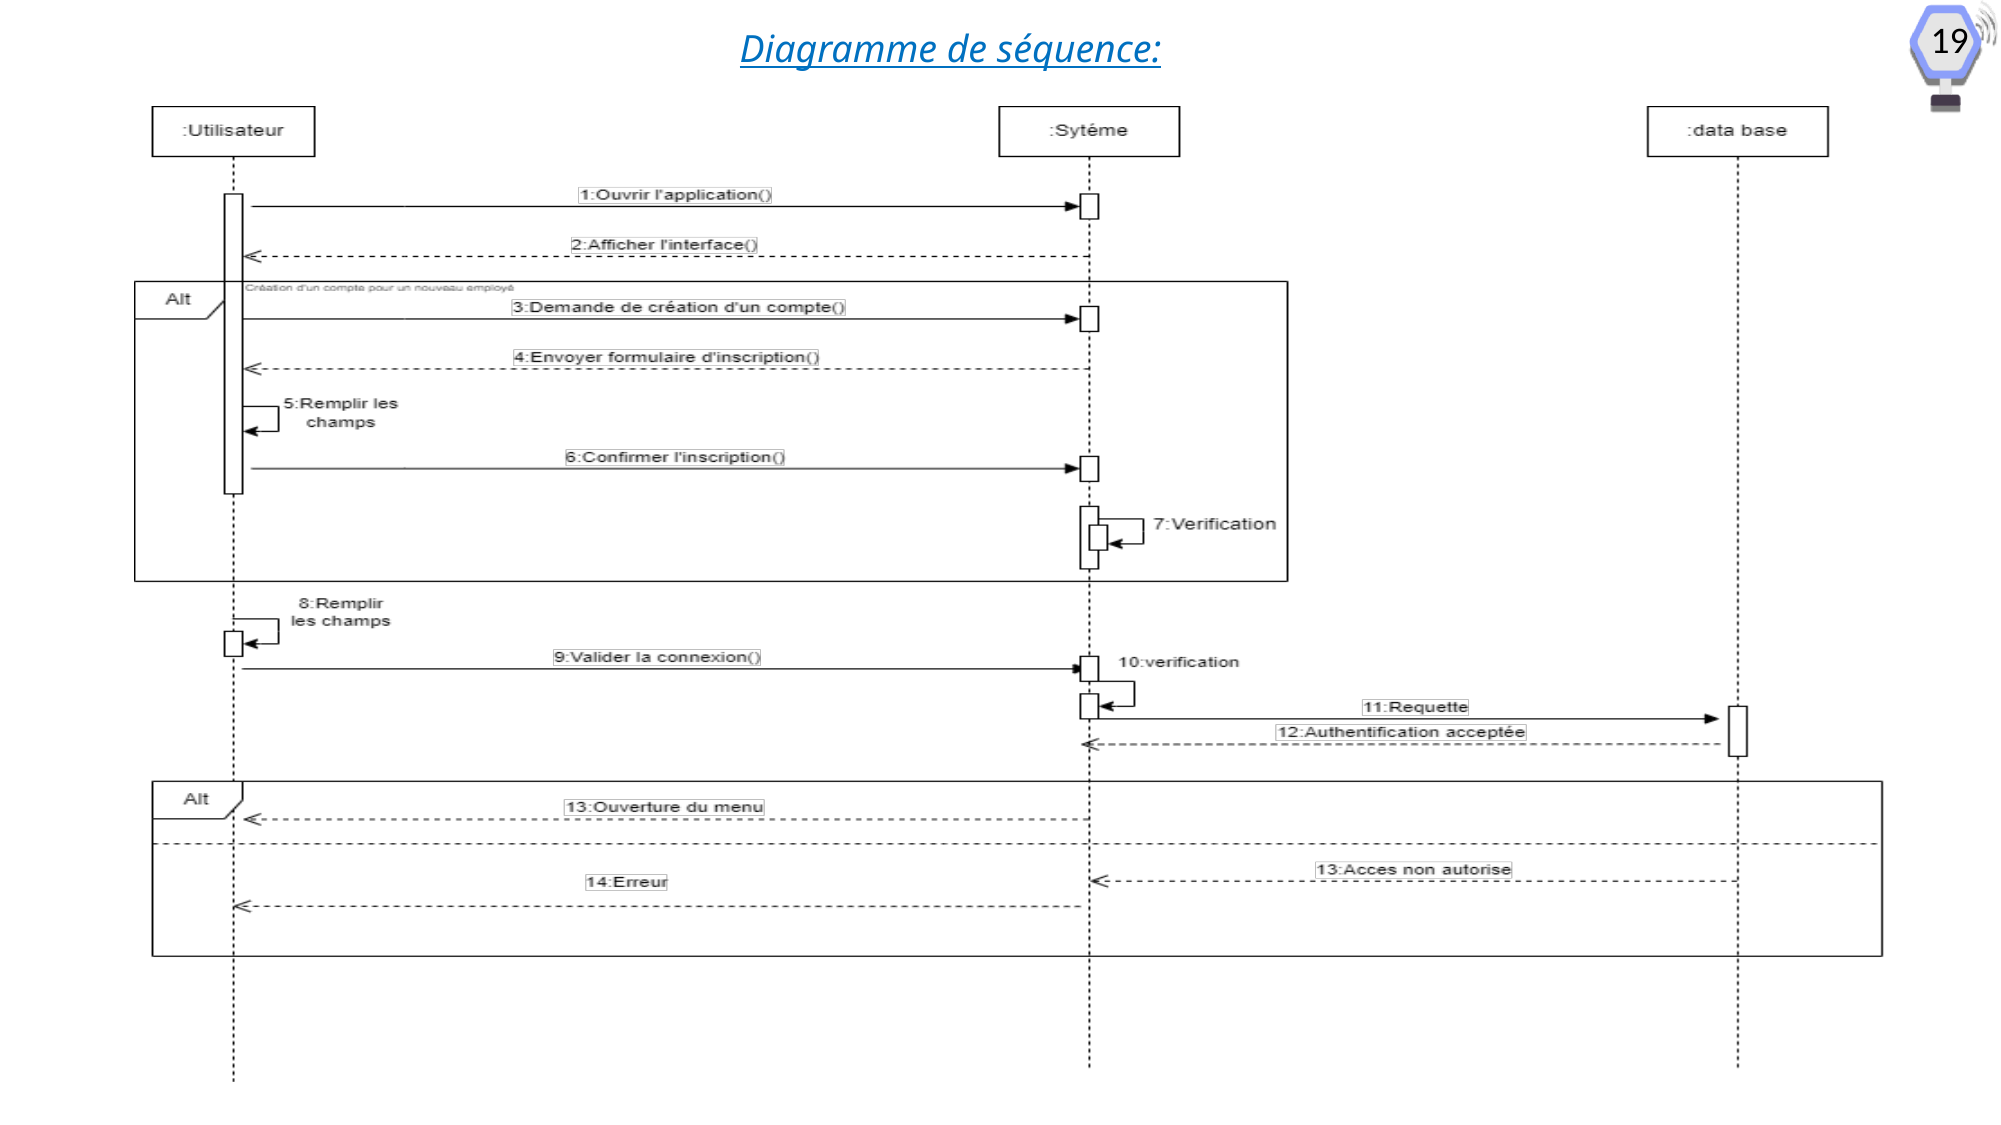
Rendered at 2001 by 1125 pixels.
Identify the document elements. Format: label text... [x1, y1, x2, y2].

picture [134, 106, 1887, 1082]
text_box 19 [1915, 8, 1991, 70]
text_box Diagramme de séquence: [666, 17, 1235, 79]
picture [1906, 0, 2000, 107]
